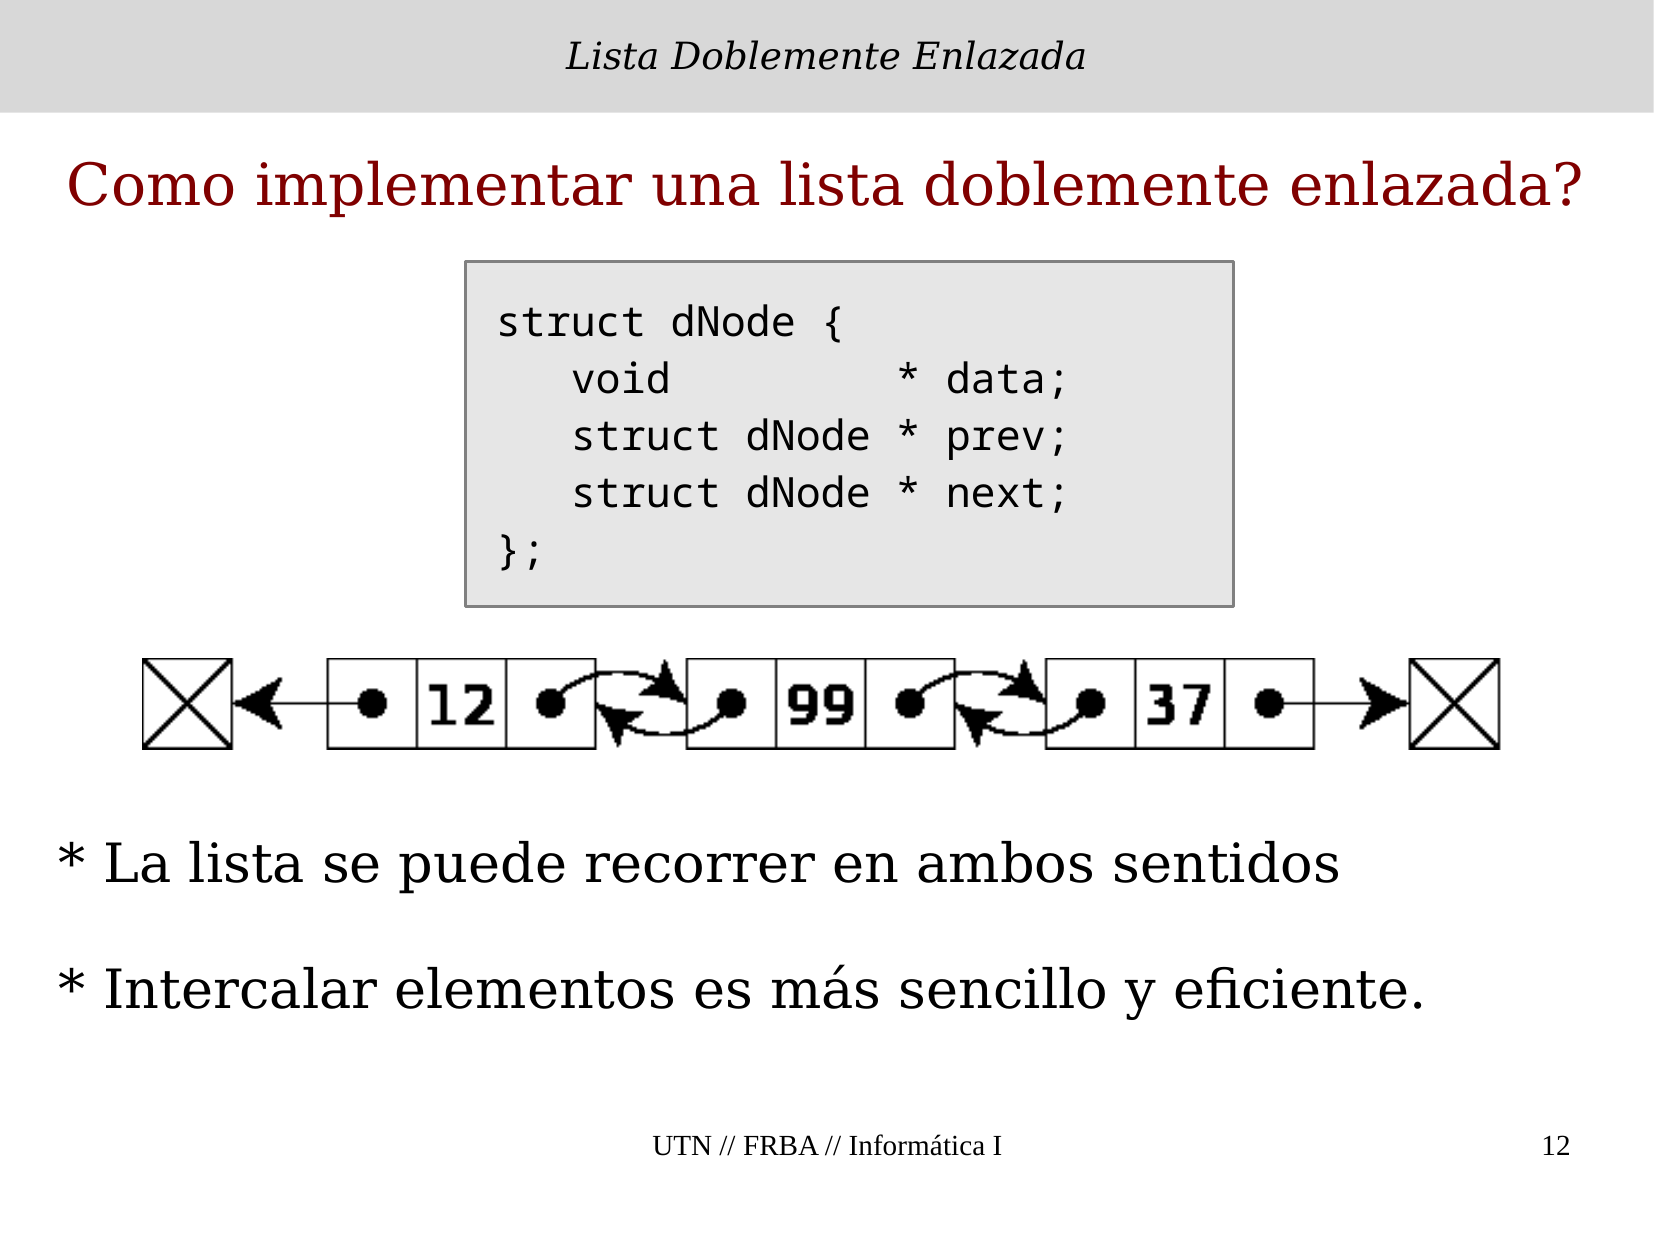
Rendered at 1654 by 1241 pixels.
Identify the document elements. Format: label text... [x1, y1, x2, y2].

text_box Lista Doblemente Enlazada [0, 0, 1654, 113]
title * La lista se puede recorrer en ambos sentidos * Intercalar elementos es más sencillo y eficiente. [58, 832, 1611, 1022]
title struct dNode { void * data; struct dNode * prev; struct dNode * next; }; [465, 300, 1234, 569]
title Como implementar una lista doblemente enlazada? [49, 133, 1602, 237]
picture [142, 658, 1503, 751]
